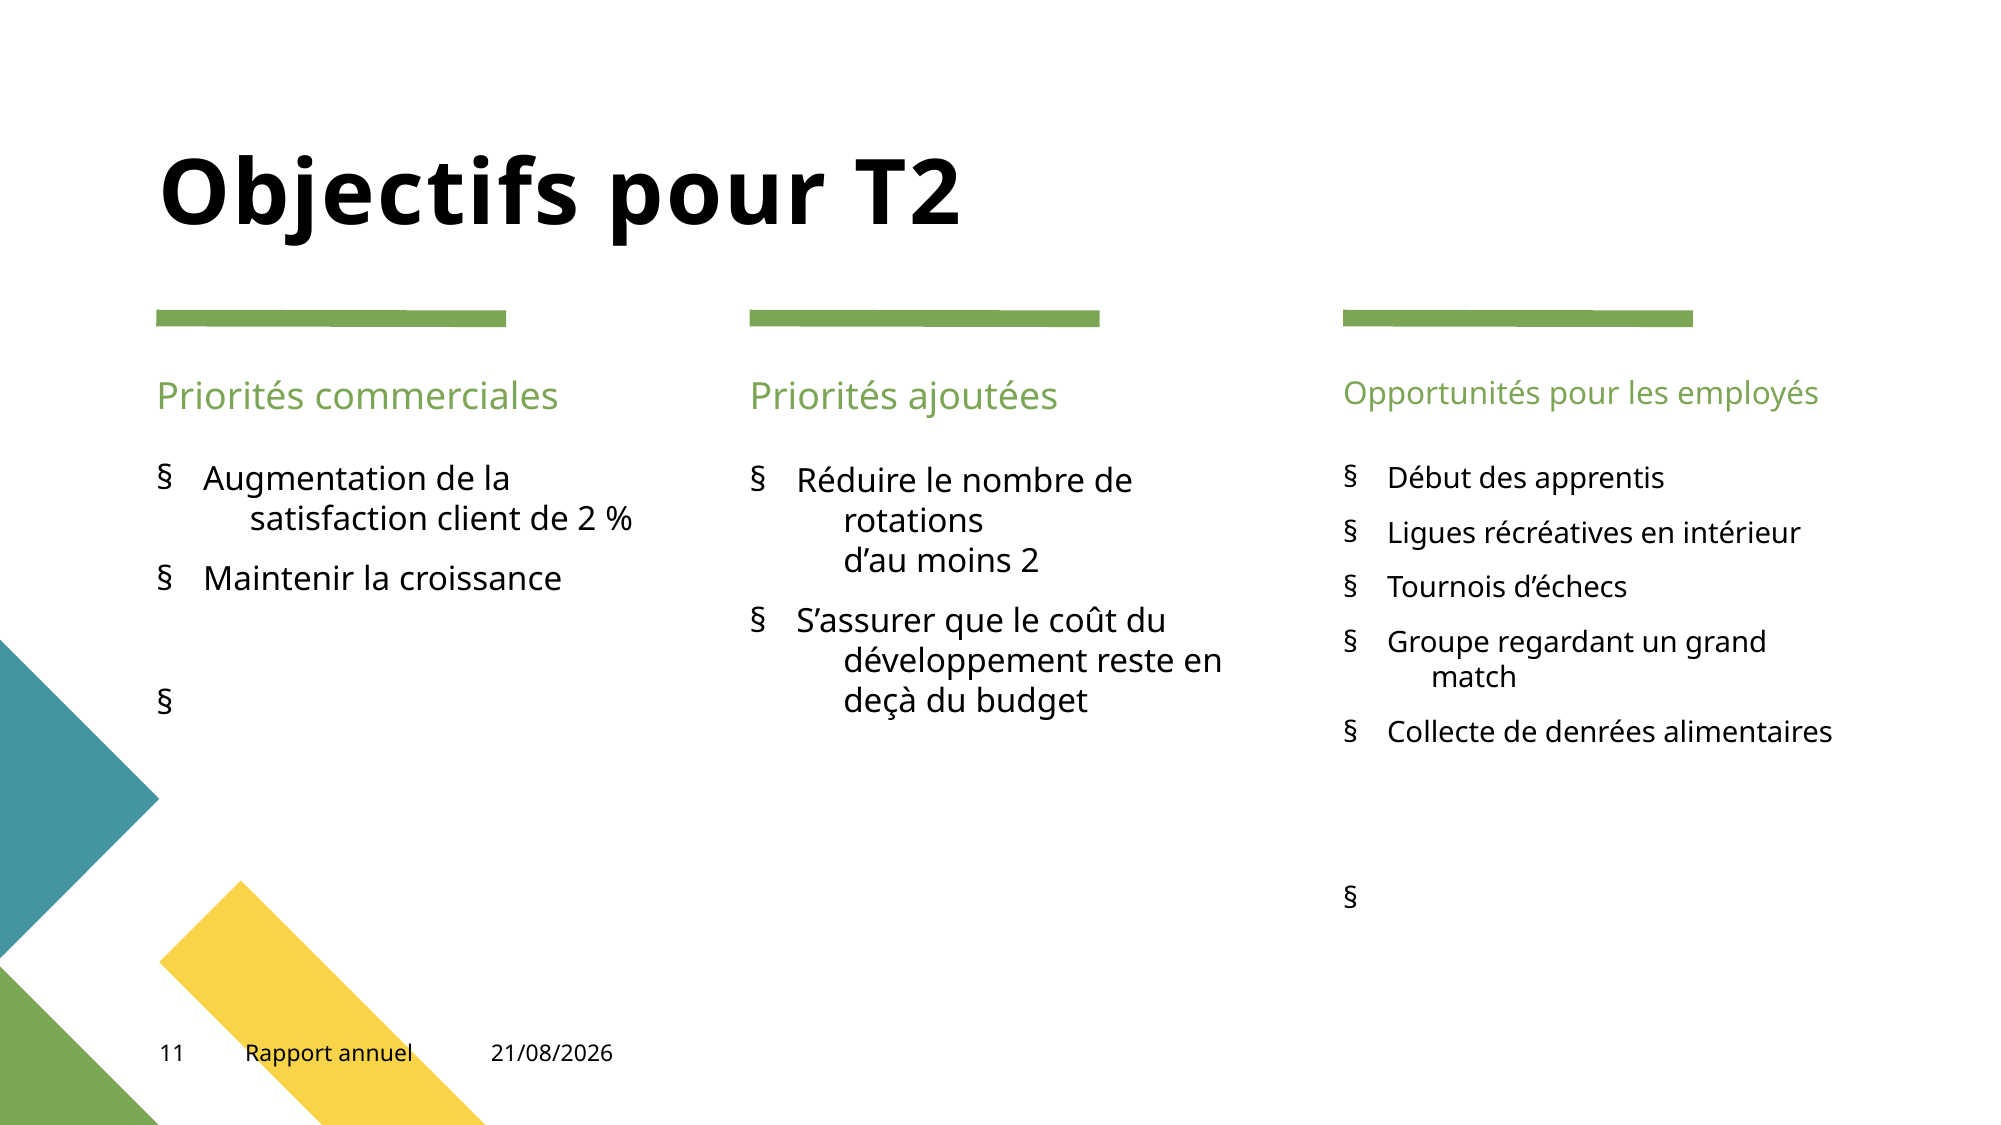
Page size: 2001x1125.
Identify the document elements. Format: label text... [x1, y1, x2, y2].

title Objectifs pour T2 [158, 144, 969, 245]
text_box Rapport annuel [245, 1038, 490, 1080]
list Augmentation de la satisfaction client de 2 % Maintenir la croissance [156, 457, 655, 776]
list Priorités commerciales [156, 377, 655, 444]
list Début des apprentis Ligues récréatives en intérieur Tournois d’échecs Groupe regardant un grand match Collecte de denrées alimentaires [1343, 459, 1842, 778]
text_box 11 [159, 1038, 245, 1080]
list Réduire le nombre de rotations d’au moins 2 S’assurer que le coût du développement reste en deçà du budget [749, 459, 1251, 778]
list Priorités ajoutées [749, 377, 1248, 444]
list Opportunités pour les employés [1343, 377, 1842, 444]
text_box 25 novembre 2020 [490, 1038, 707, 1080]
